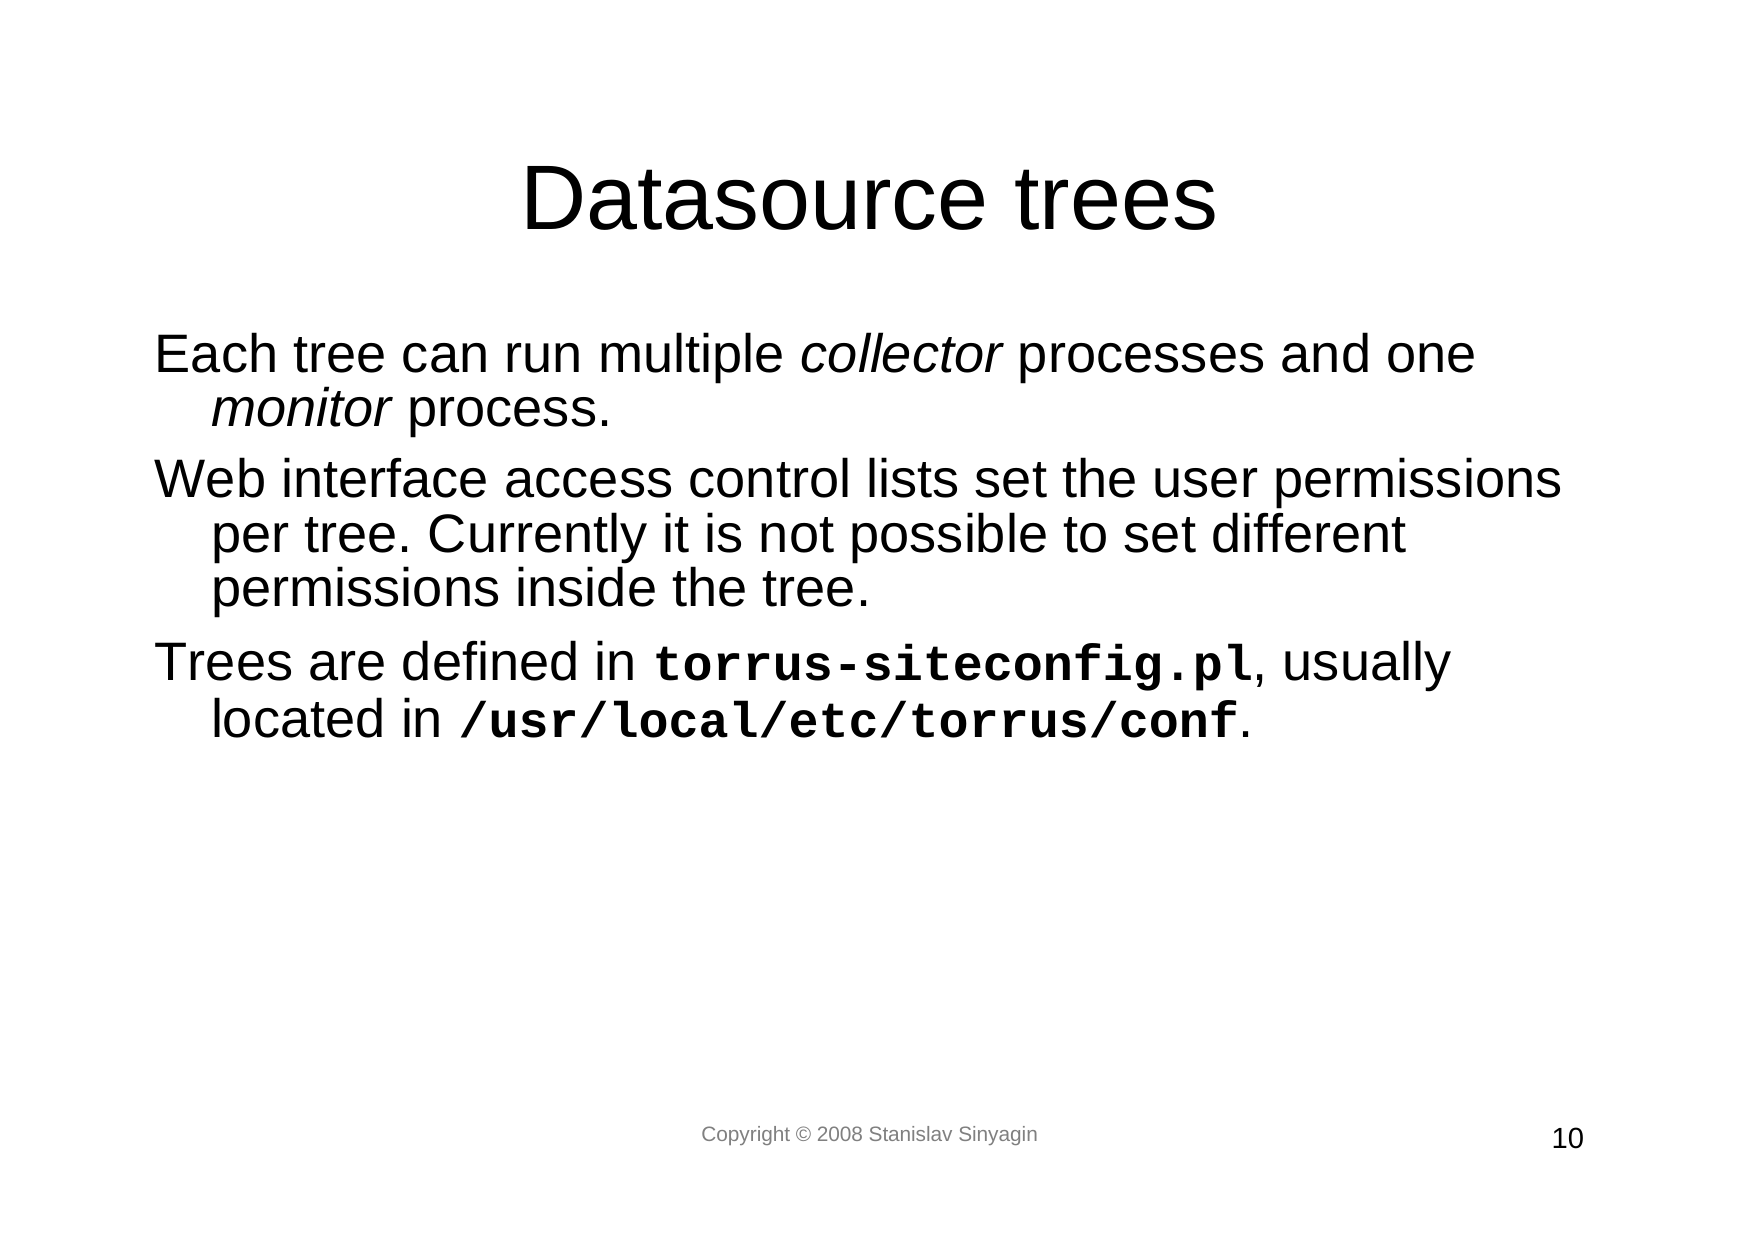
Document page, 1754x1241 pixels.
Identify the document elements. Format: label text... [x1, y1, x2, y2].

title Datasource trees [140, 96, 1599, 299]
list Each tree can run multiple collector processes and one monitor process. Web interface access control lists set the user permissions per tree. Currently it is not possible to set different permissions inside the tree. Trees are defined in torrus-siteconfig.pl, usually located in /usr/local/etc/torrus/conf. [140, 320, 1599, 1077]
